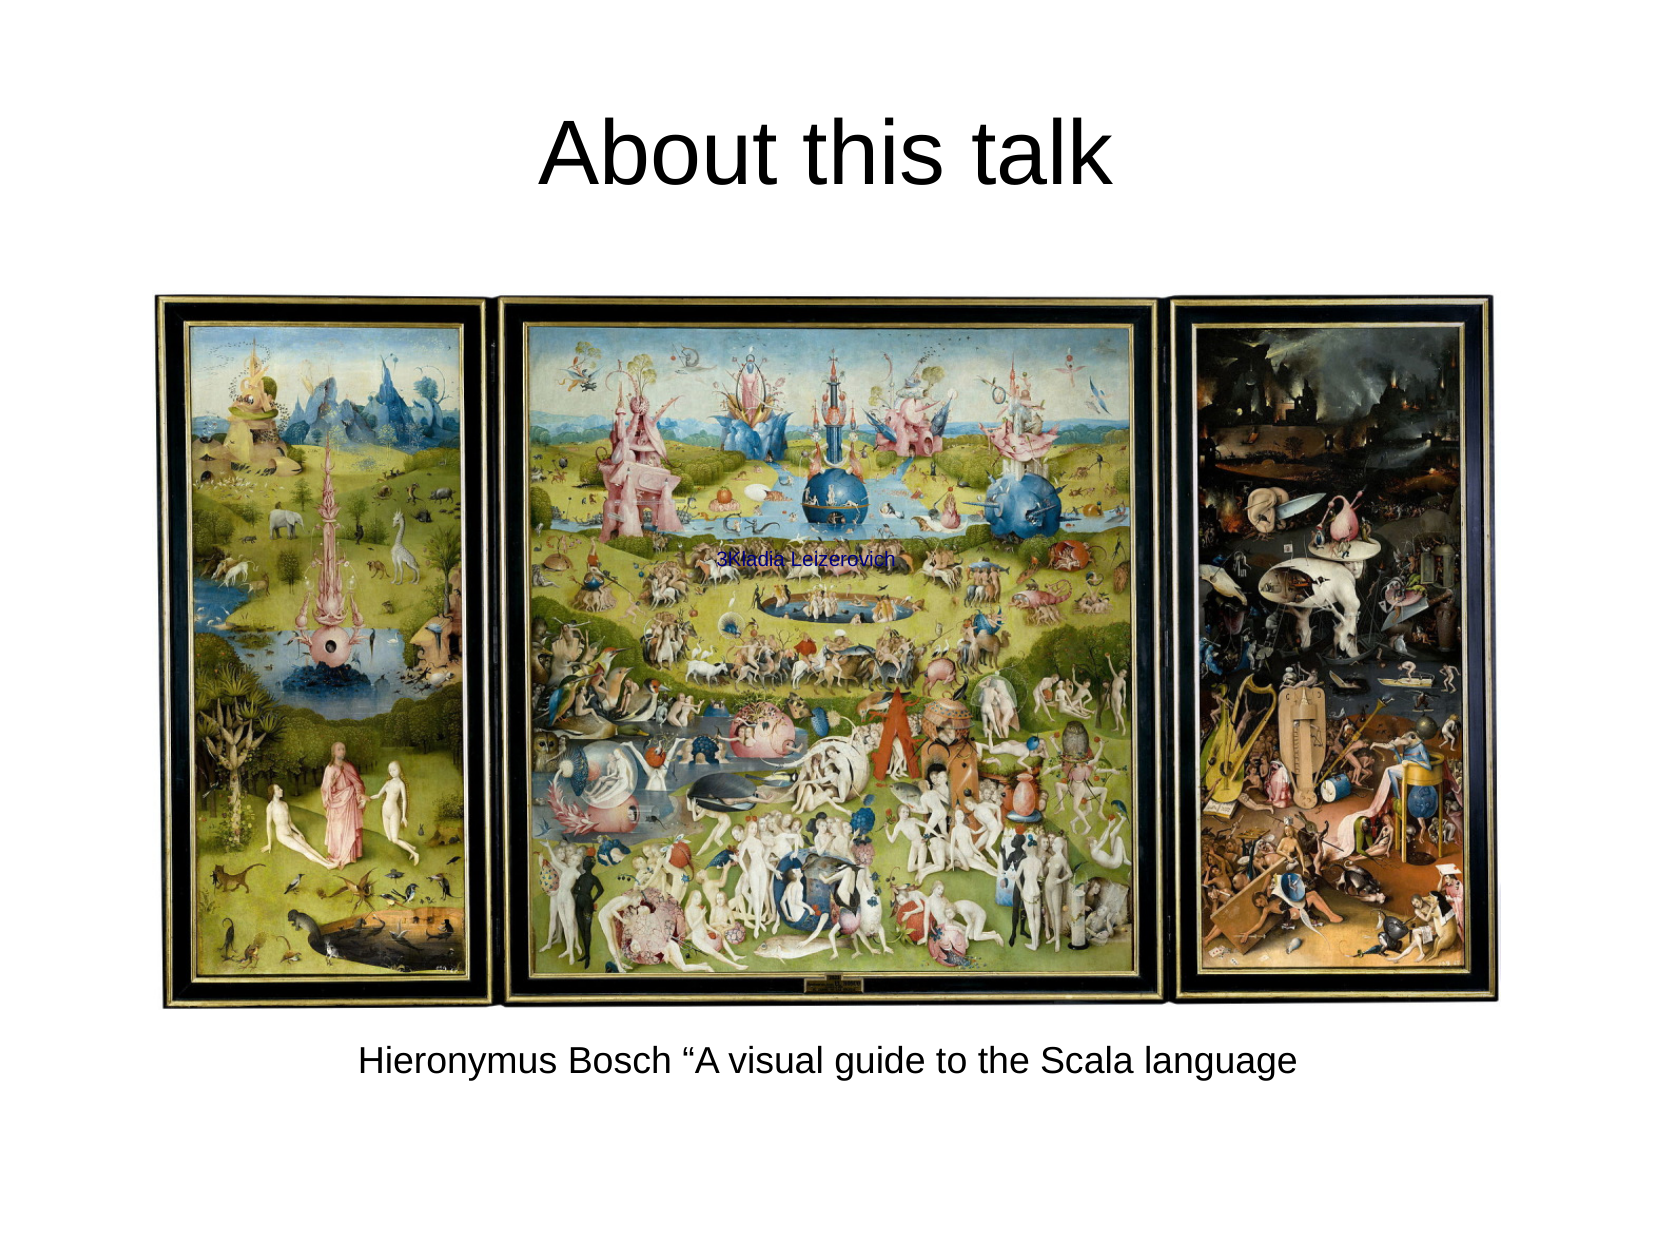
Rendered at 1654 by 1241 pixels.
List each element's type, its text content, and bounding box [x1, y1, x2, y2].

title About this talk [82, 49, 1571, 257]
text_box Hieronymus Bosch “A visual guide to the Scala language [213, 1032, 1443, 1090]
text_box 3Kladia Leizerovich [701, 540, 911, 579]
picture [152, 290, 1501, 1010]
